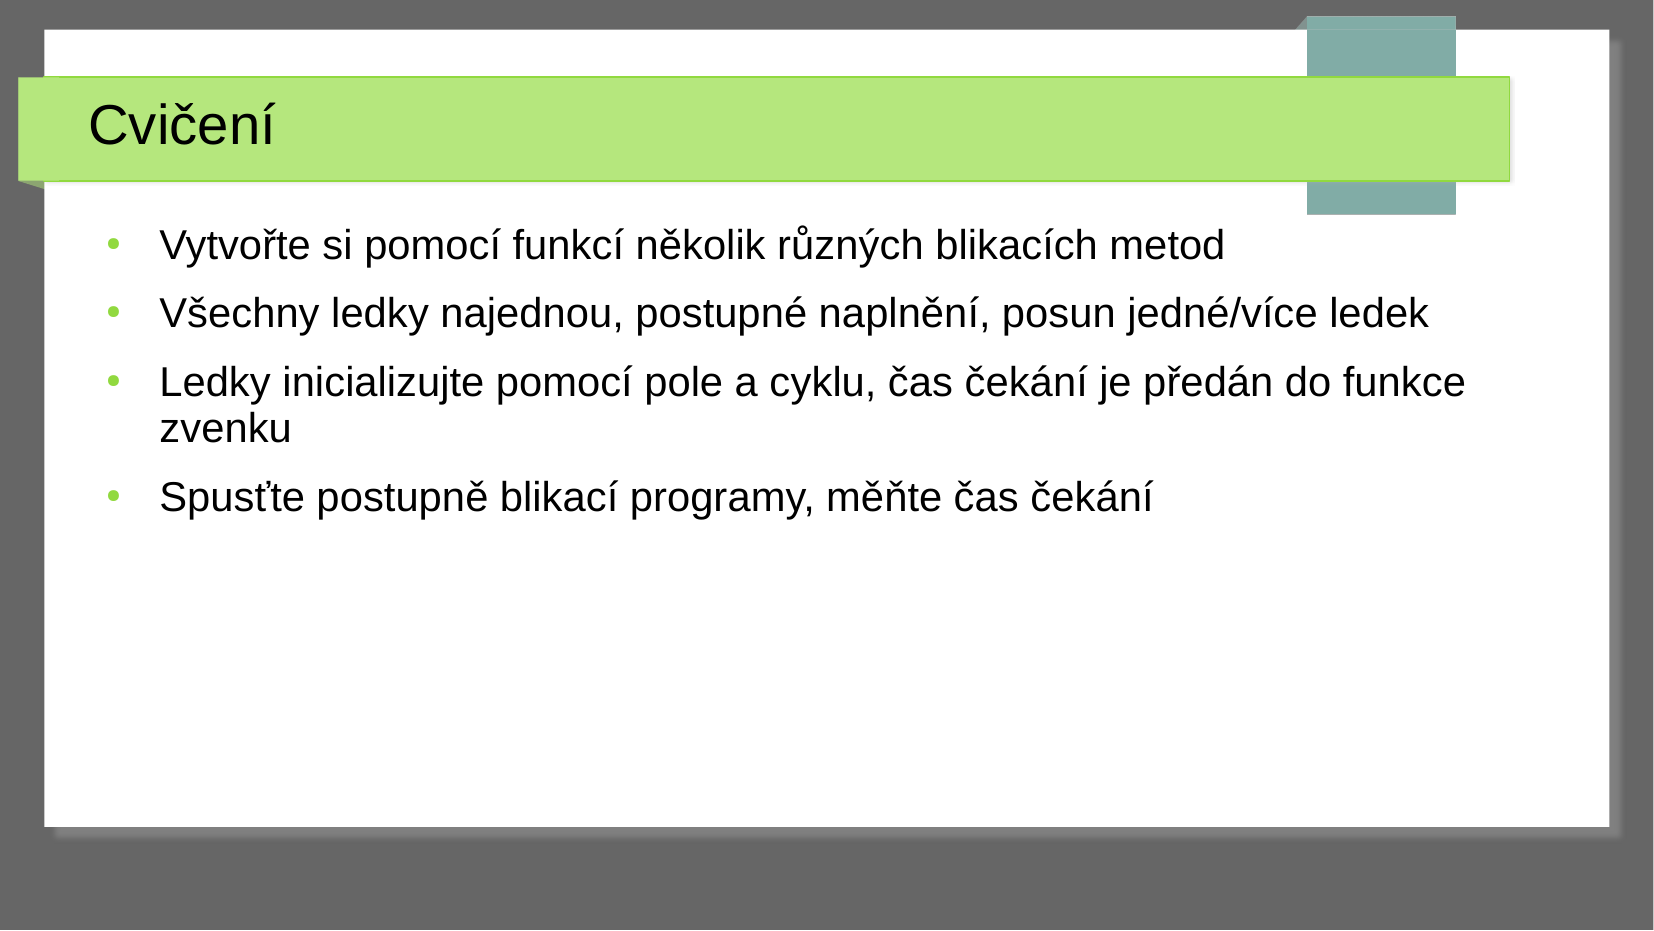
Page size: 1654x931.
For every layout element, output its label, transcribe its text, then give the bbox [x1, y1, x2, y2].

list Vytvořte si pomocí funkcí několik různých blikacích metod Všechny ledky najednou, postupné naplnění, posun jedné/více ledek Ledky inicializujte pomocí pole a cyklu, čas čekání je předán do funkce zvenku Spusťte postupně blikací programy, měňte čas čekání [88, 221, 1565, 813]
title Cvičení [88, 73, 1506, 178]
